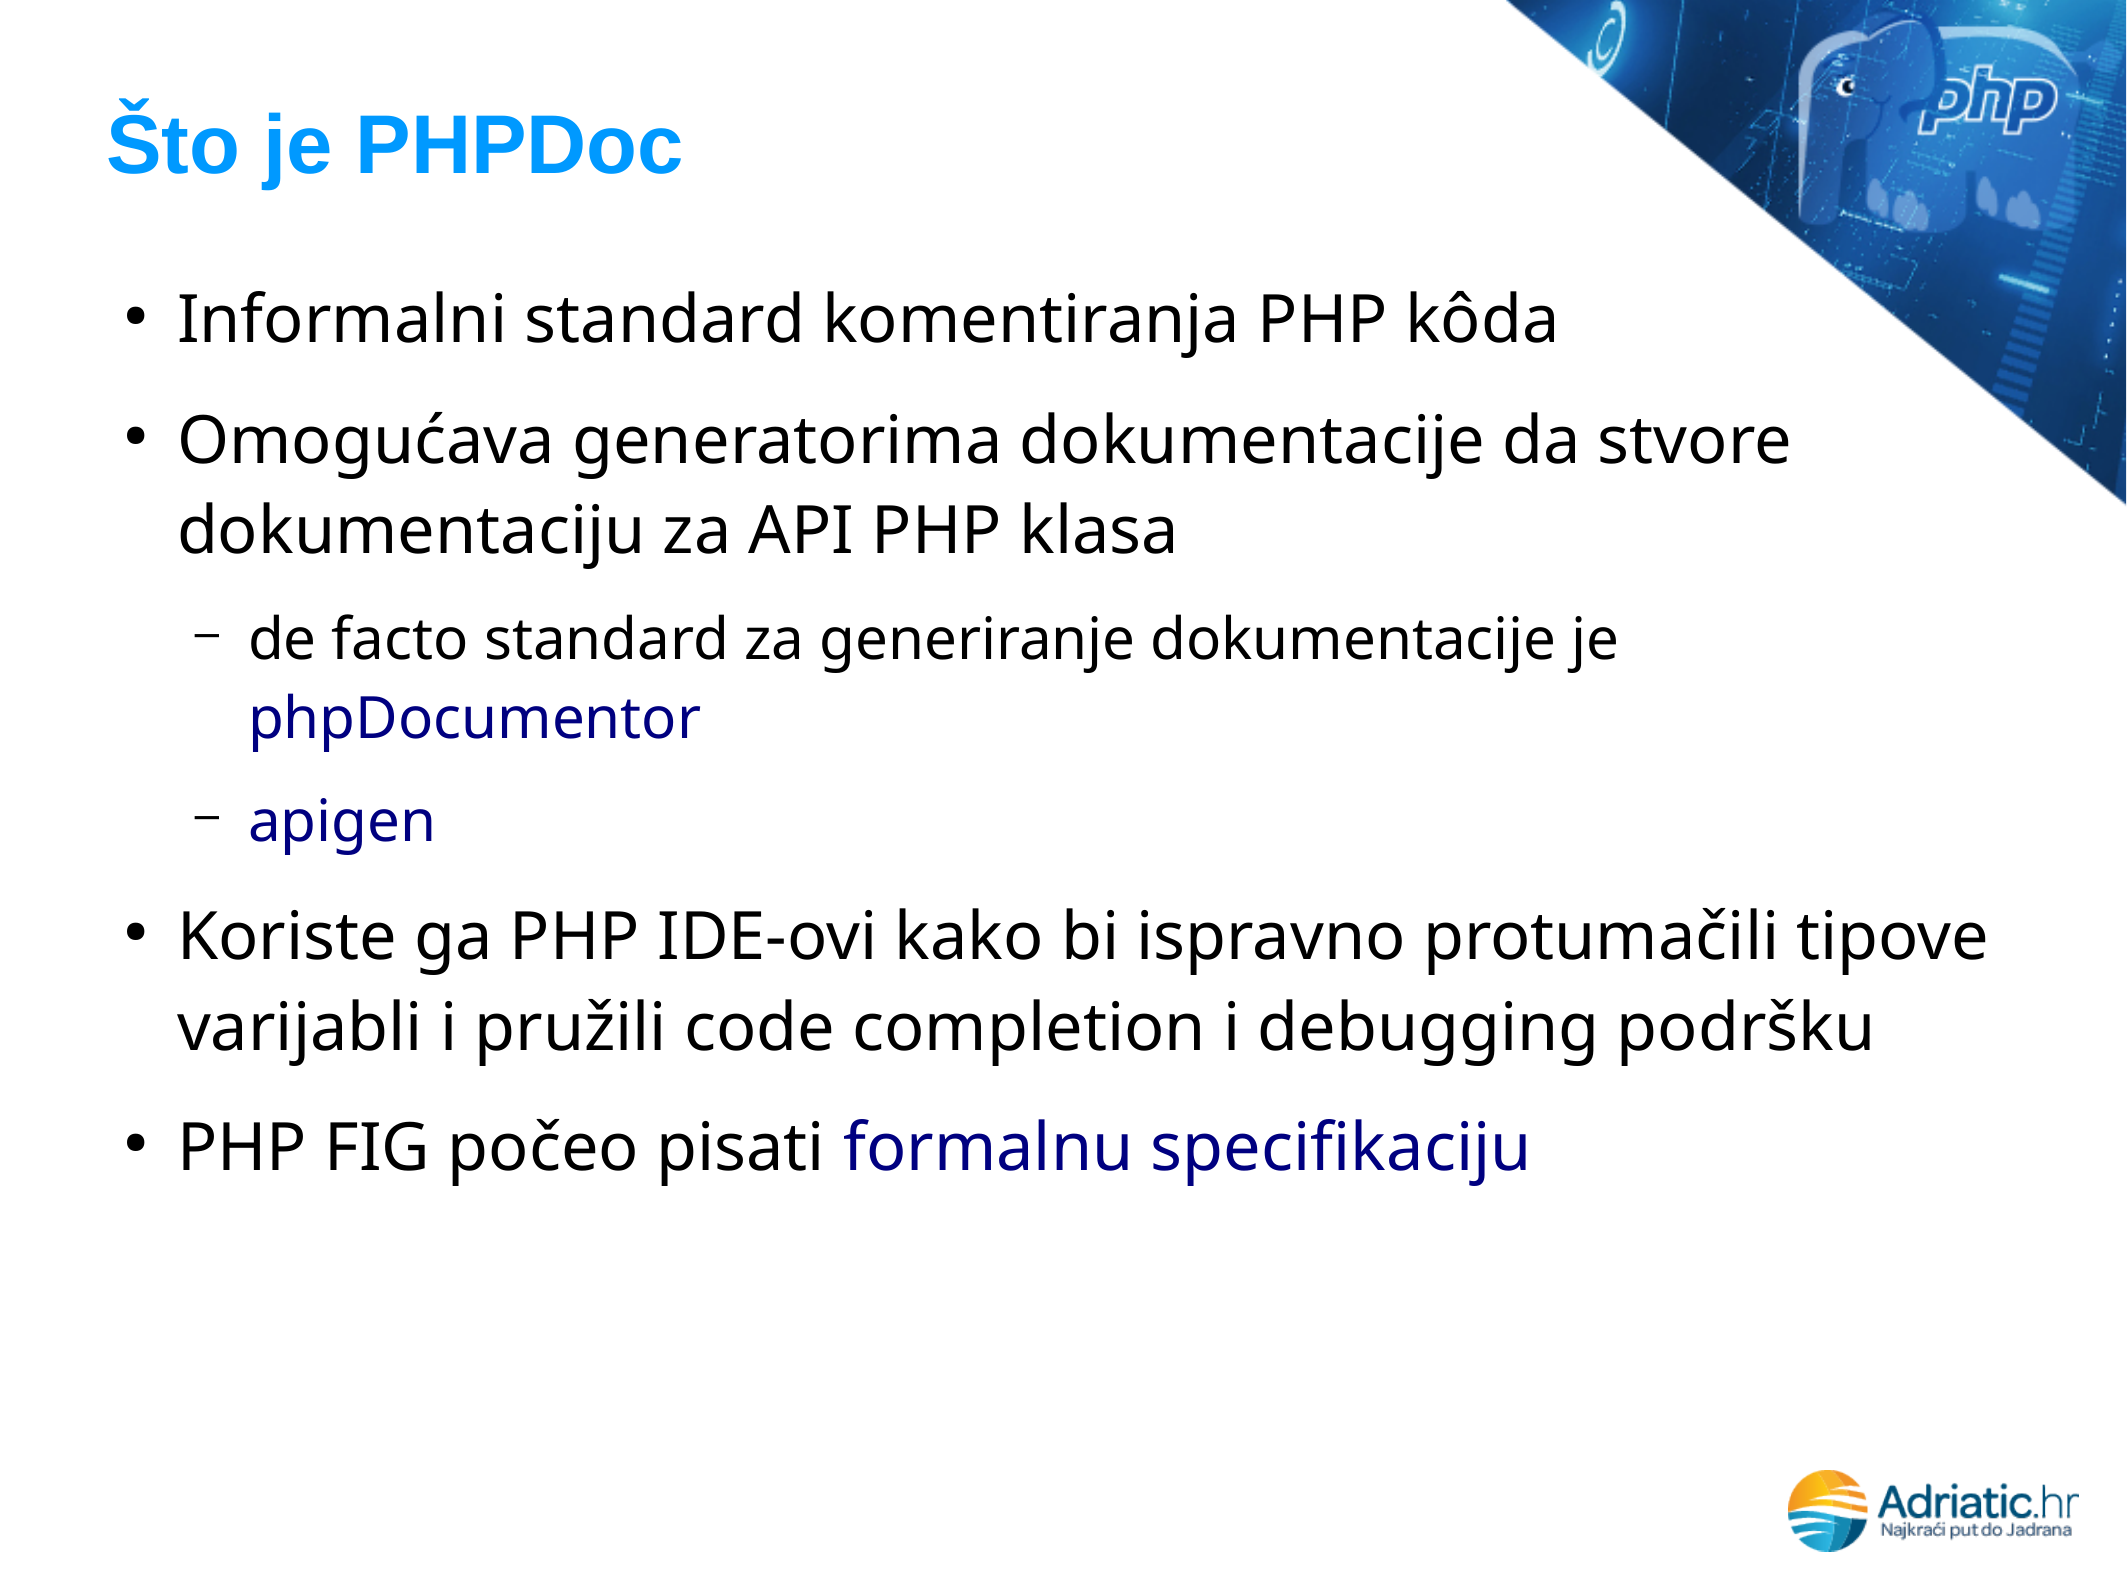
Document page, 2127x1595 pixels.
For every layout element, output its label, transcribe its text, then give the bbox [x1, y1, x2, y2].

list Informalni standard komentiranja PHP kôda Omogućava generatorima dokumentacije da stvore dokumentaciju za API PHP klasa de facto standard za generiranje dokumentacije je phpDocumentor apigen Koriste ga PHP IDE-ovi kako bi ispravno protumačili tipove varijabli i pružili code completion i debugging podršku PHP FIG počeo pisati formalnu specifikaciju [106, 271, 2020, 1453]
picture [1788, 1470, 2079, 1552]
title Što je PHPDoc [106, 70, 1630, 219]
picture [1505, 0, 2127, 625]
